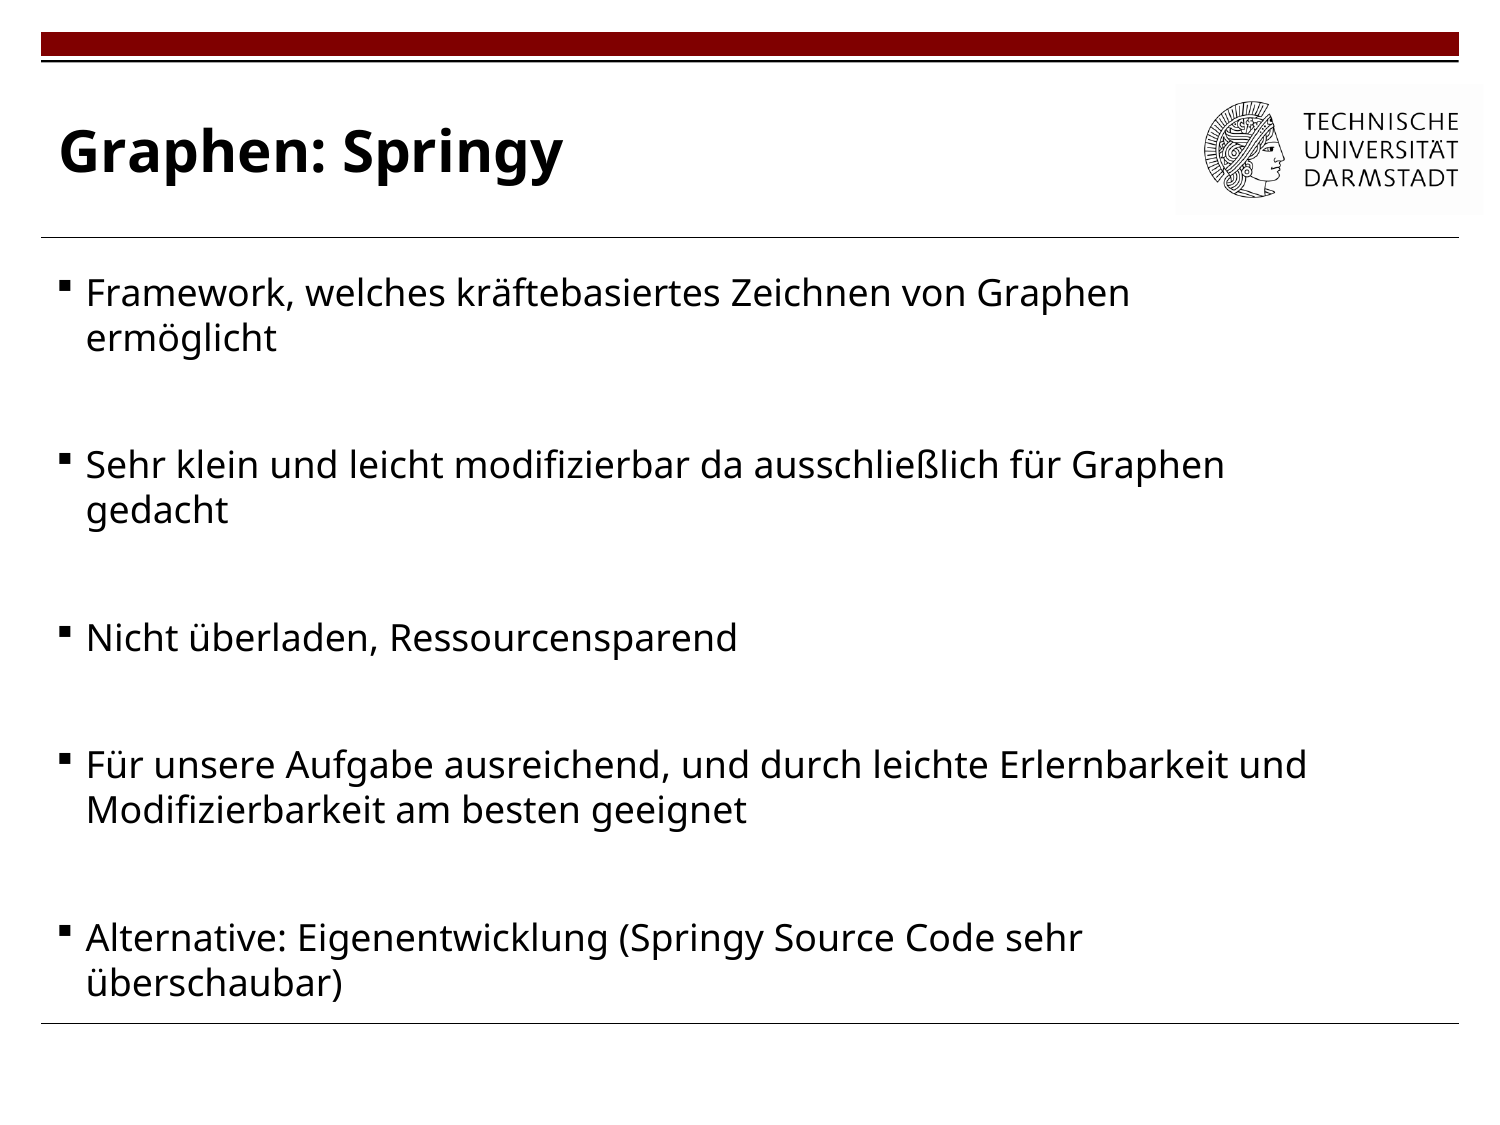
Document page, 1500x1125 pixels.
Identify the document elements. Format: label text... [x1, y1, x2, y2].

list Framework, welches kräftebasiertes Zeichnen von Graphen ermöglicht Sehr klein und leicht modifizierbar da ausschließlich für Graphen gedacht Nicht überladen, Ressourcensparend Für unsere Aufgabe ausreichend, und durch leichte Erlernbarkeit und Modifizierbarkeit am besten geeignet Alternative: Eigenentwicklung (Springy Source Code sehr überschaubar) [41, 261, 1329, 1075]
picture [1187, 84, 1484, 215]
title Graphen: Springy [58, 80, 1187, 218]
